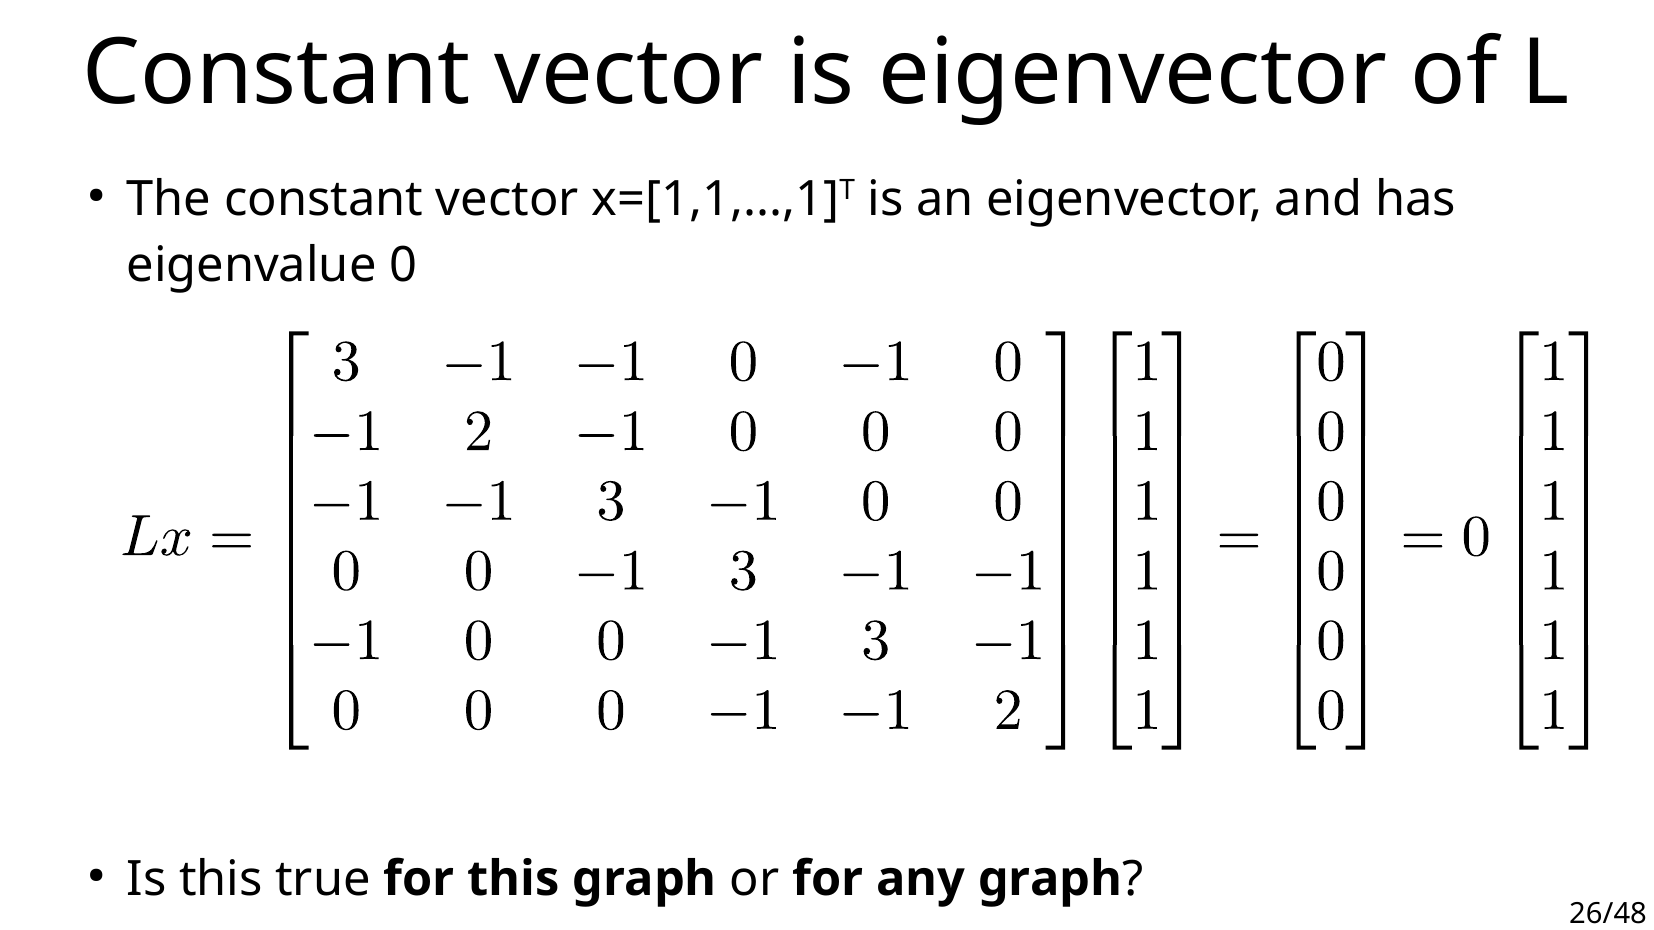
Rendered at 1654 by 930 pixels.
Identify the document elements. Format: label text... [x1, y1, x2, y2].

list The constant vector x=[1,1,...,1]T is an eigenvector, and has eigenvalue 0 Is this true for this graph or for any graph? [75, 163, 1564, 916]
title Constant vector is eigenvector of L [82, 2, 1571, 135]
text_box [120, 331, 1608, 750]
